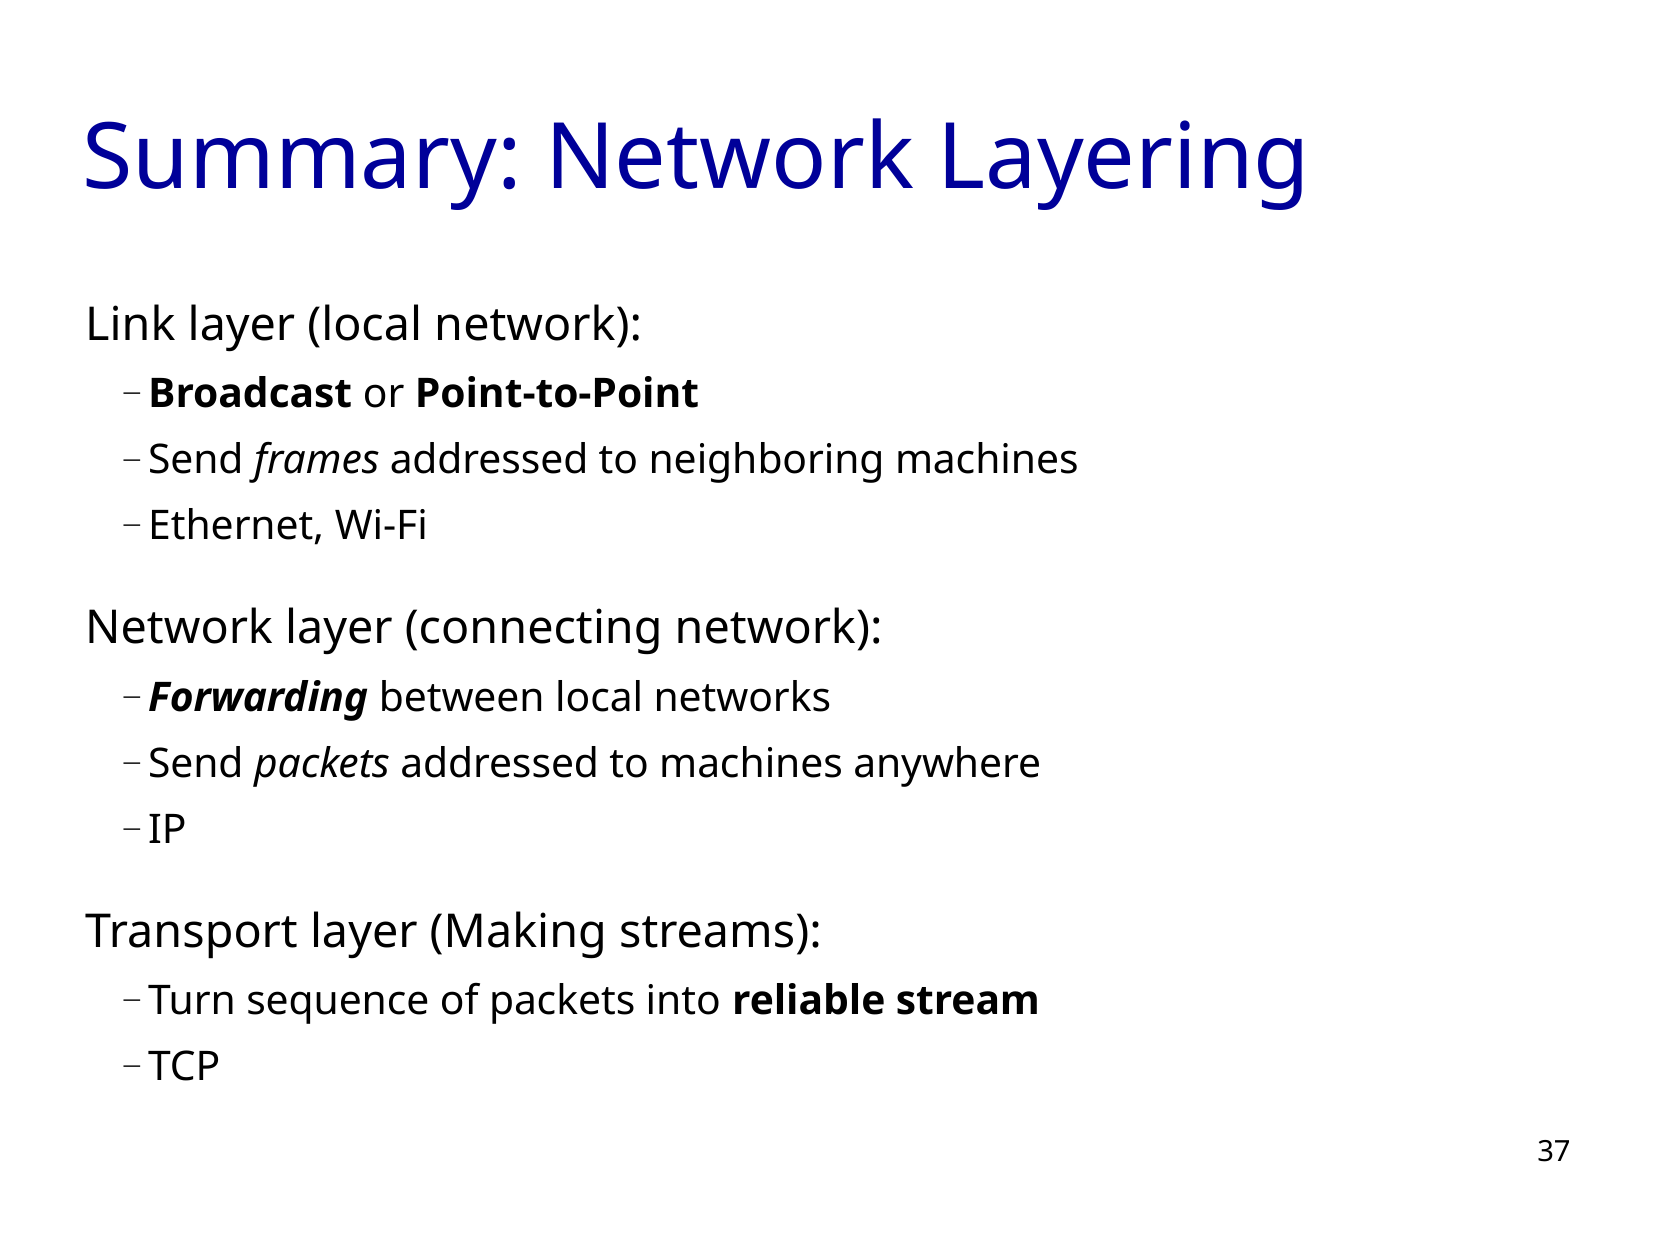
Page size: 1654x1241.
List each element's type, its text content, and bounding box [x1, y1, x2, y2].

title Summary: Network Layering [82, 49, 1571, 257]
list Link layer (local network): Broadcast or Point-to-Point Send frames addressed to neighboring machines Ethernet, Wi-Fi Network layer (connecting network): Forwarding between local networks Send packets addressed to machines anywhere IP Transport layer (Making streams): Turn sequence of packets into reliable stream TCP [60, 290, 1571, 1096]
